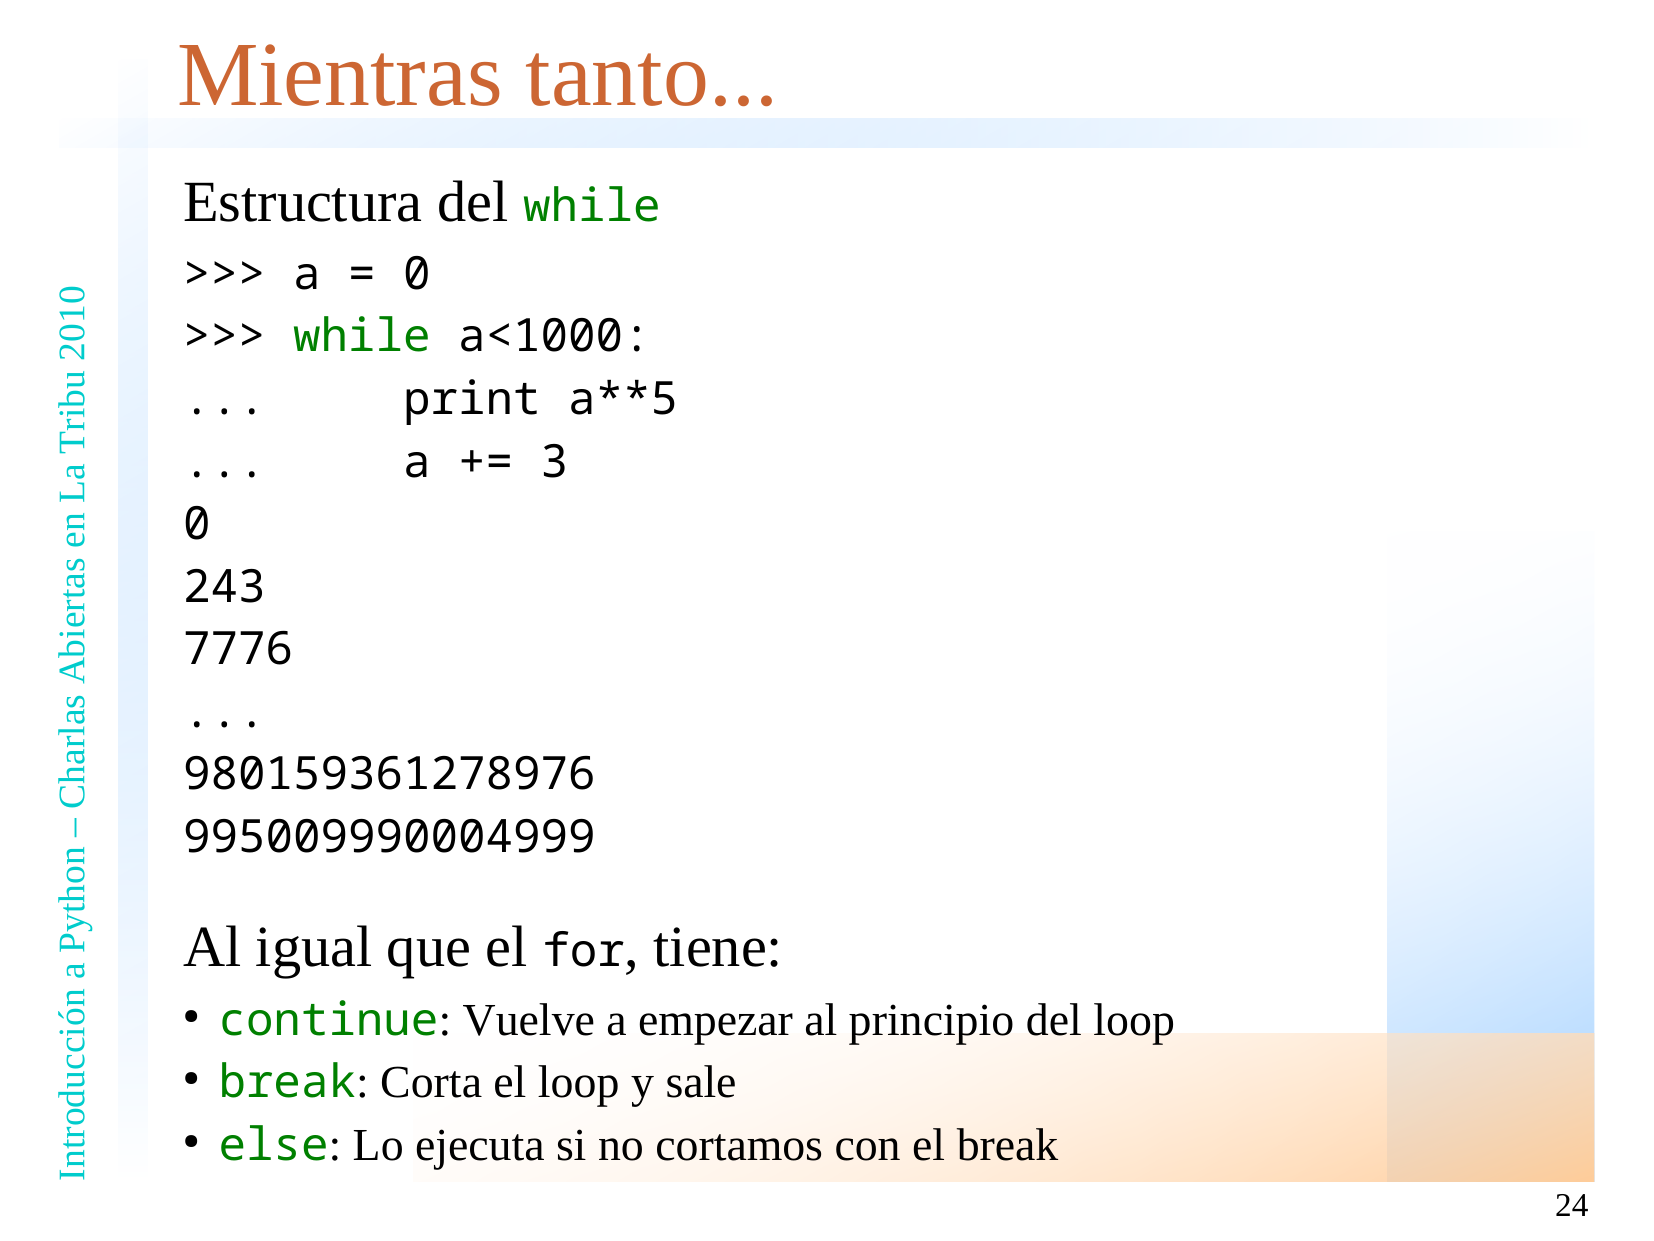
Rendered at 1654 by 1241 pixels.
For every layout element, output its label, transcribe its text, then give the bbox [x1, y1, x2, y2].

text_box Estructura del while >>> a = 0 >>> while a<1000: ... print a**5 ... a += 3 0 243 7776 ... 980159361278976 995009990004999 Al igual que el for, tiene: continue: Vuelve a empezar al principio del loop break: Corta el loop y sale else: Lo ejecuta si no cortamos con el break [147, 161, 1595, 1182]
title Mientras tanto... [177, 0, 1595, 150]
